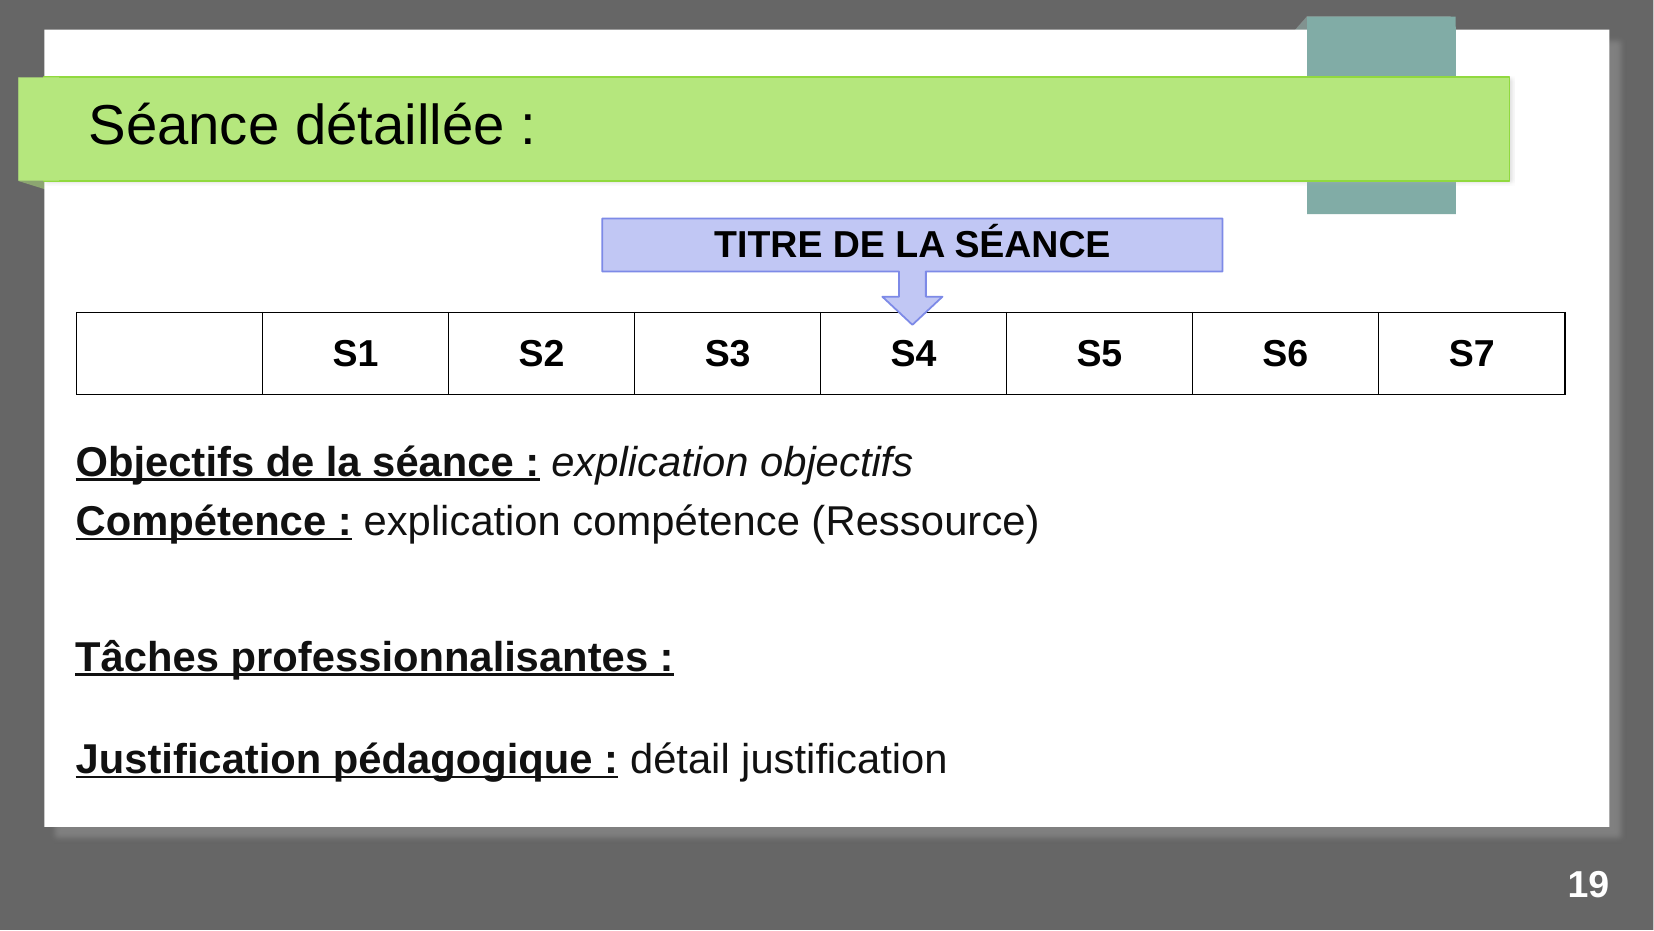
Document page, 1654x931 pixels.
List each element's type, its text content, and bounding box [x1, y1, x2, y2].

list Tâches professionnalisantes : [75, 631, 1564, 682]
table_header S2 [449, 313, 634, 394]
table_header S5 [1007, 313, 1192, 394]
table_header S7 [1379, 313, 1564, 394]
table_header S1 [263, 313, 448, 394]
title Séance détaillée : [88, 73, 1506, 178]
table_header S3 [635, 313, 820, 394]
list Justification pédagogique : détail justification [75, 714, 1565, 804]
text_box TITRE DE LA SÉANCE [602, 218, 1223, 325]
table_header S4 [821, 313, 1006, 394]
list Objectifs de la séance : explication objectifs [75, 437, 1564, 487]
table_header S6 [1193, 313, 1378, 394]
text_box <numéro> [974, 856, 1625, 916]
list Compétence : explication compétence (Ressource) [75, 496, 1564, 546]
table_header [77, 313, 262, 394]
